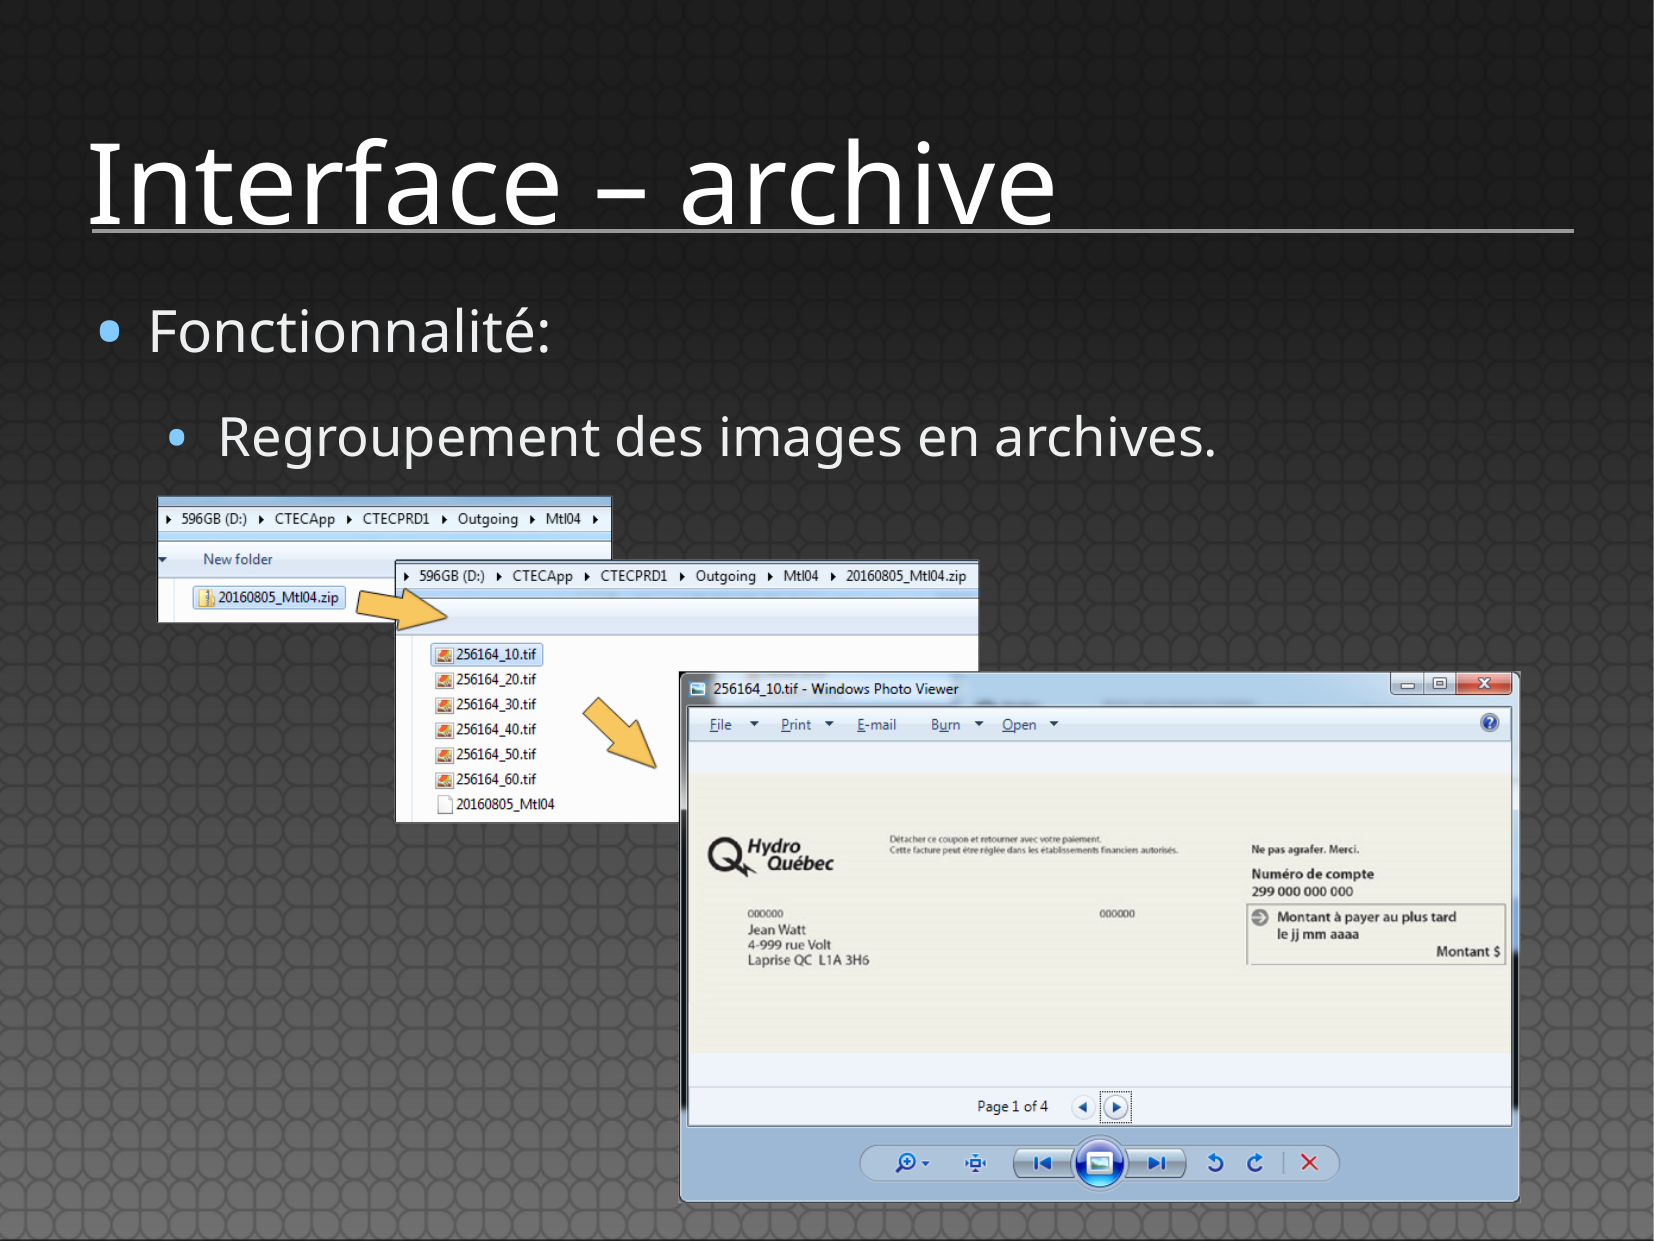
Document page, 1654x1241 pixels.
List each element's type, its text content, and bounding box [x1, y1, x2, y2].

list Fonctionnalité: Regroupement des images en archives. [76, 290, 1565, 586]
title Interface – archive [86, 112, 1576, 249]
picture [0, 0, 1654, 1241]
